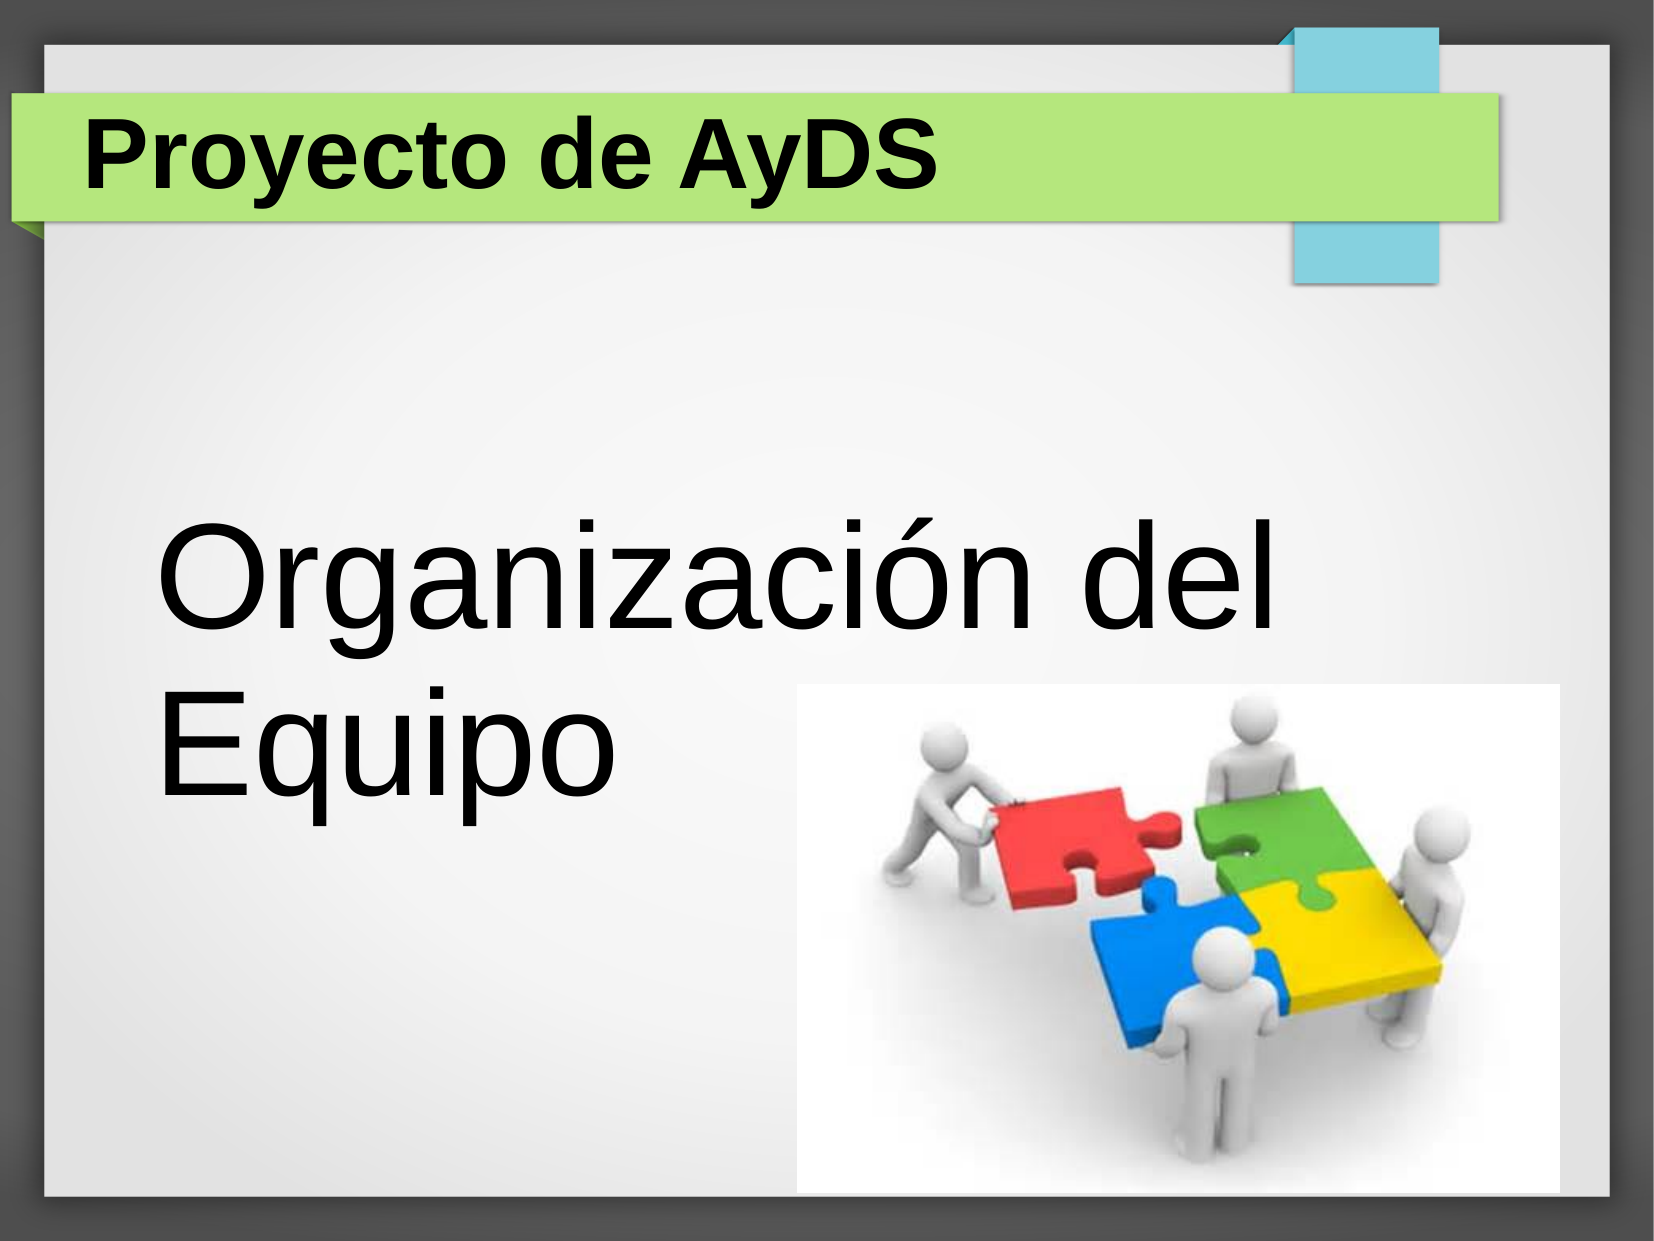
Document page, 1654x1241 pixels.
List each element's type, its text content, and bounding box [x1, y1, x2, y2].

title Proyecto de AyDS [82, 94, 1264, 213]
picture [0, 0, 1654, 1241]
list Organización del Equipo [82, 295, 1571, 1015]
